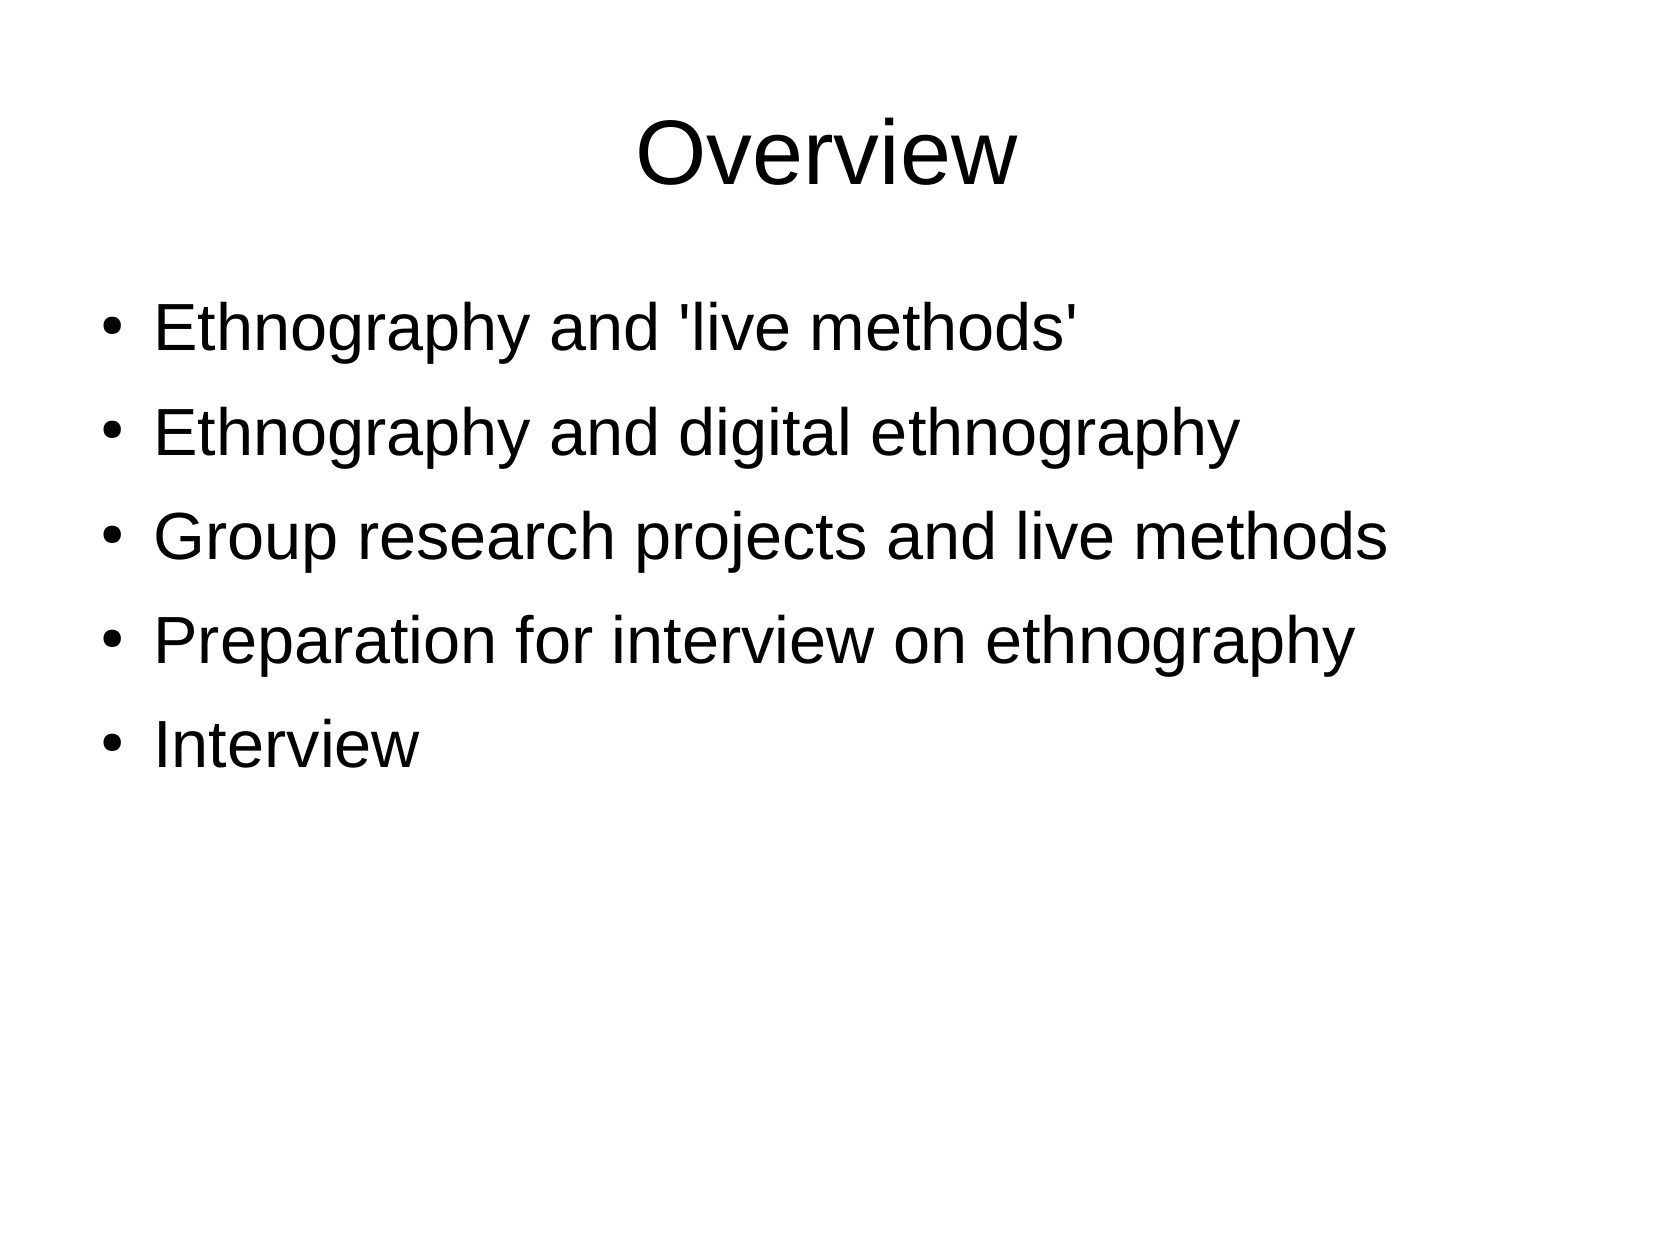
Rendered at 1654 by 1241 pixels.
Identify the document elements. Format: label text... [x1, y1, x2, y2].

title Overview [82, 49, 1571, 257]
list Ethnography and 'live methods' Ethnography and digital ethnography Group research projects and live methods Preparation for interview on ethnography Interview [82, 290, 1571, 1010]
